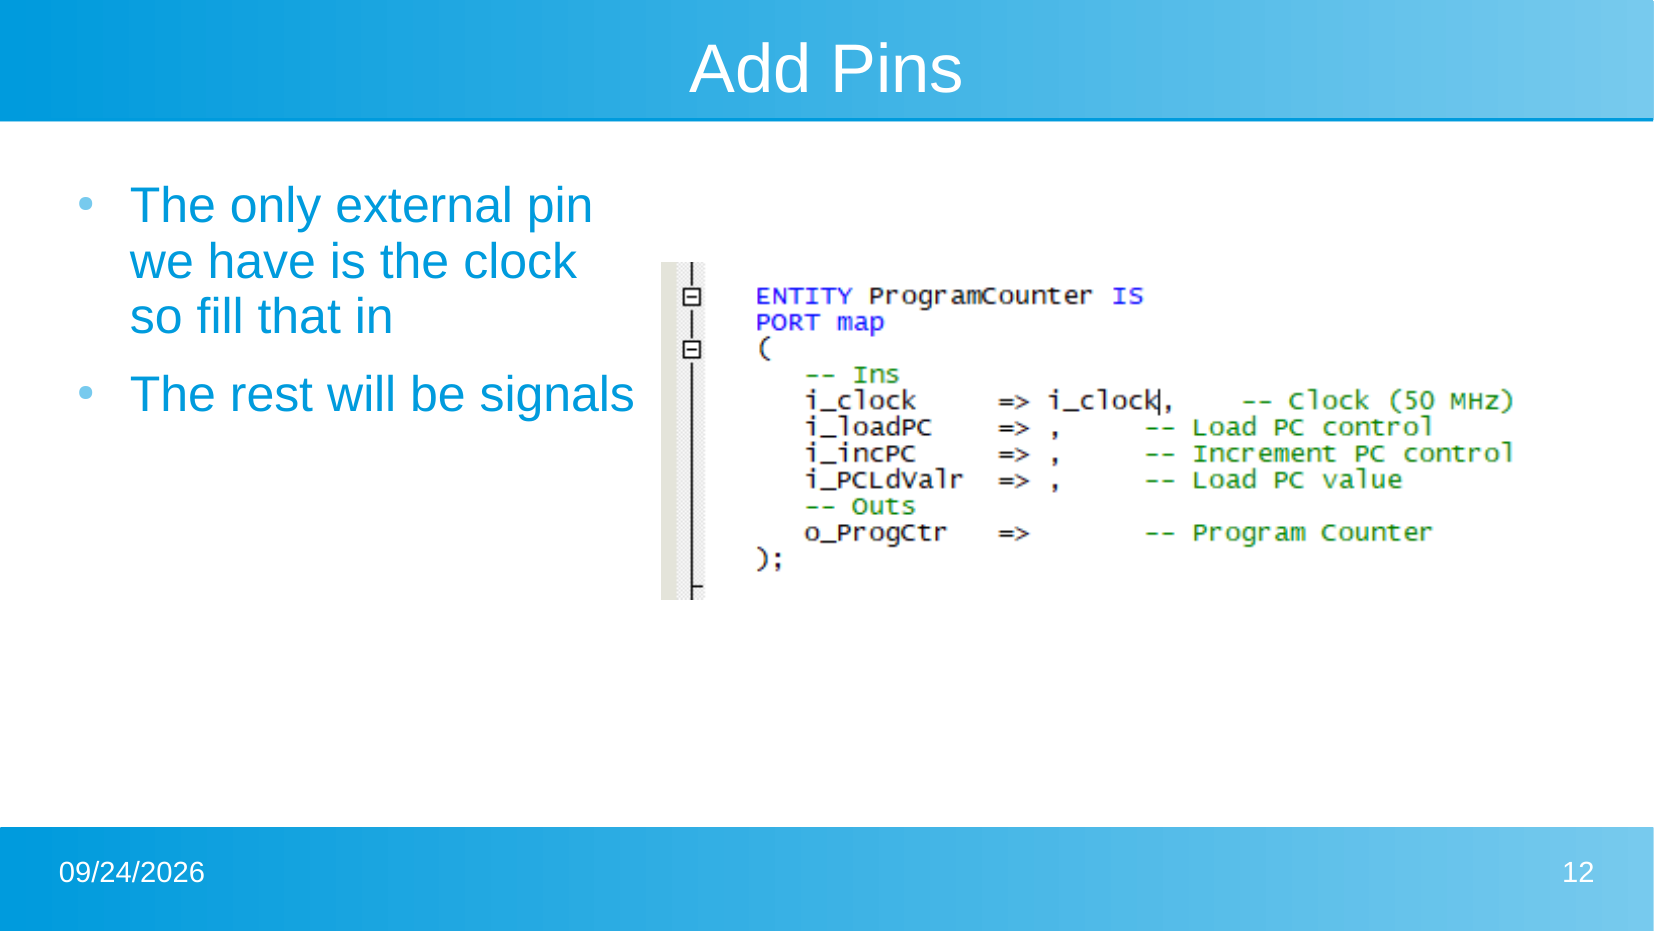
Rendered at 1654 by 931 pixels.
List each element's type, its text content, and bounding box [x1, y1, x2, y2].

list The only external pin we have is the clock so fill that in The rest will be signals [59, 177, 638, 768]
picture [661, 262, 1553, 601]
title Add Pins [59, 29, 1595, 108]
